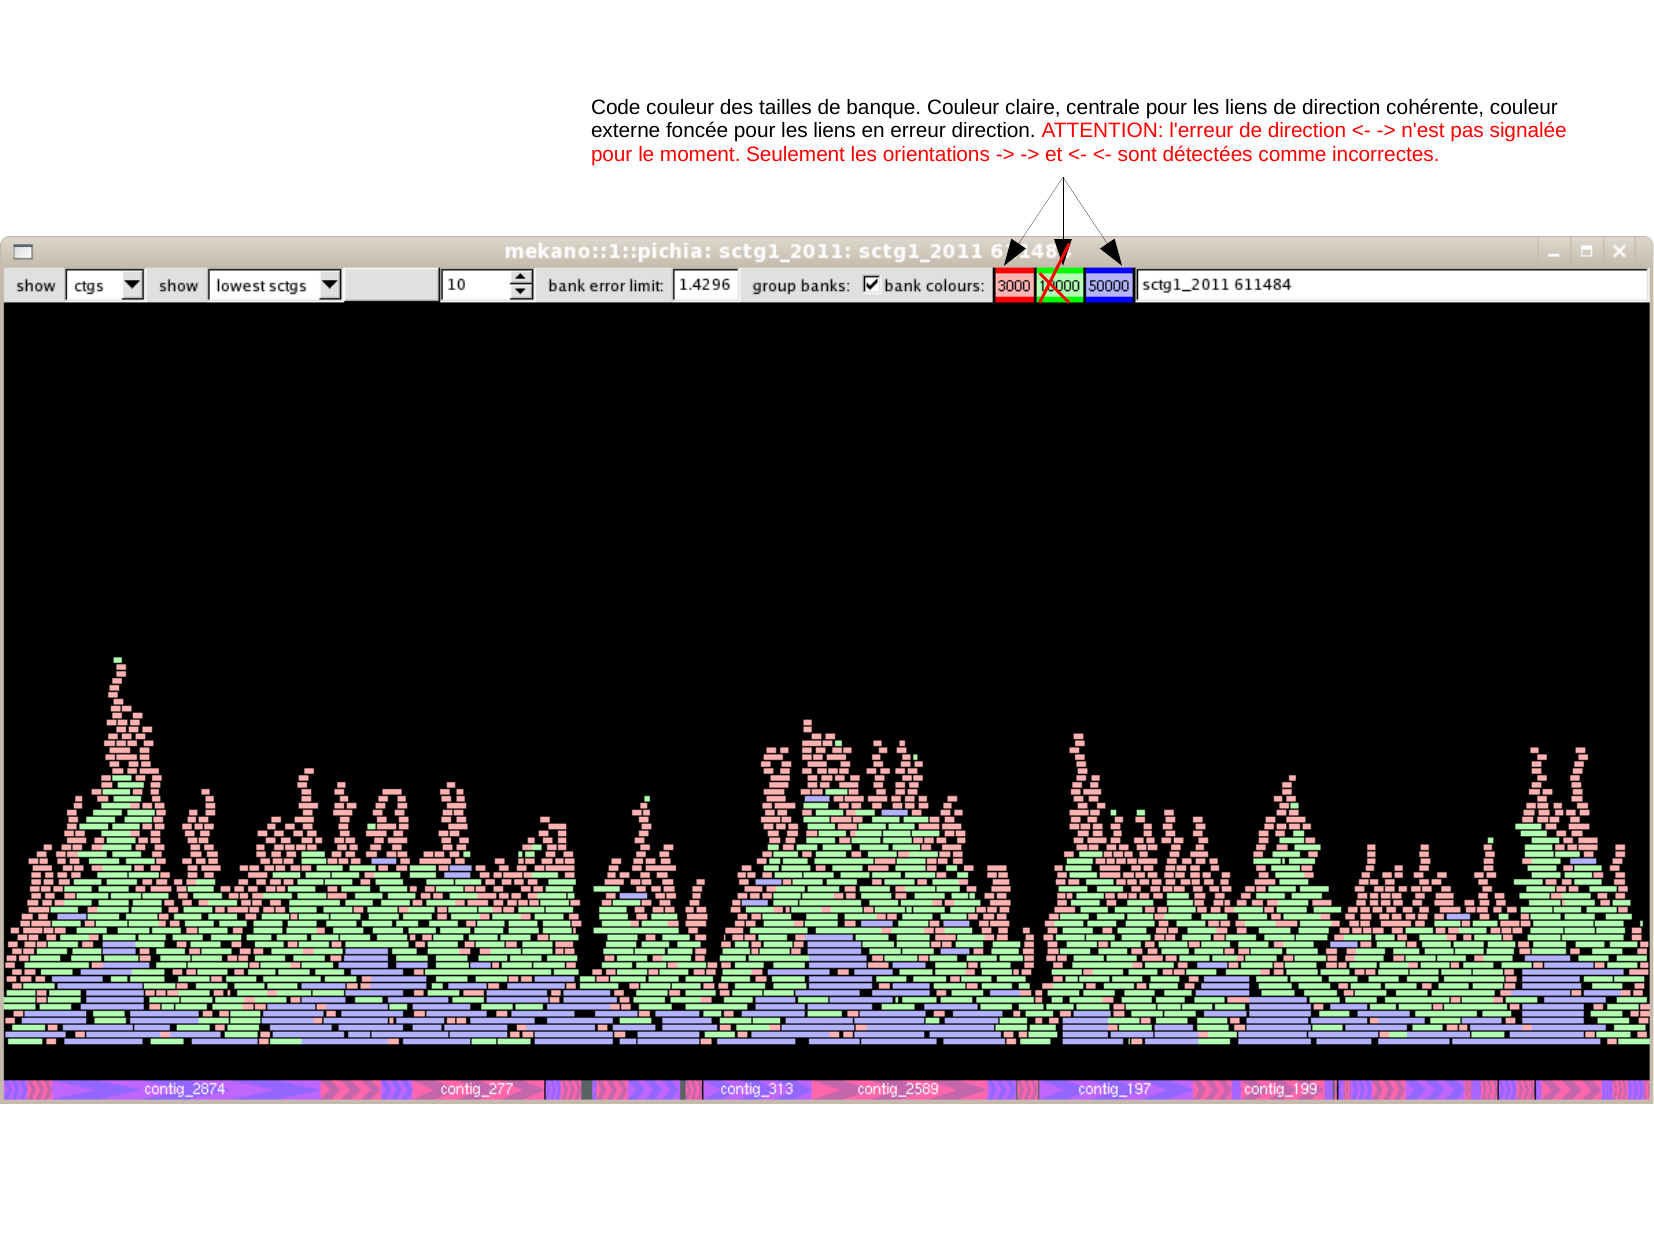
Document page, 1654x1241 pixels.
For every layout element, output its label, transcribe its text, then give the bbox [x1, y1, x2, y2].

text_box Code couleur des tailles de banque. Couleur claire, centrale pour les liens de direction cohérente, couleur externe foncée pour les liens en erreur direction. ATTENTION: l'erreur de direction <- -> n'est pas signalée pour le moment. Seulement les orientations -> -> et <- <- sont détectées comme incorrectes. [576, 88, 1595, 174]
picture [0, 236, 1654, 1104]
